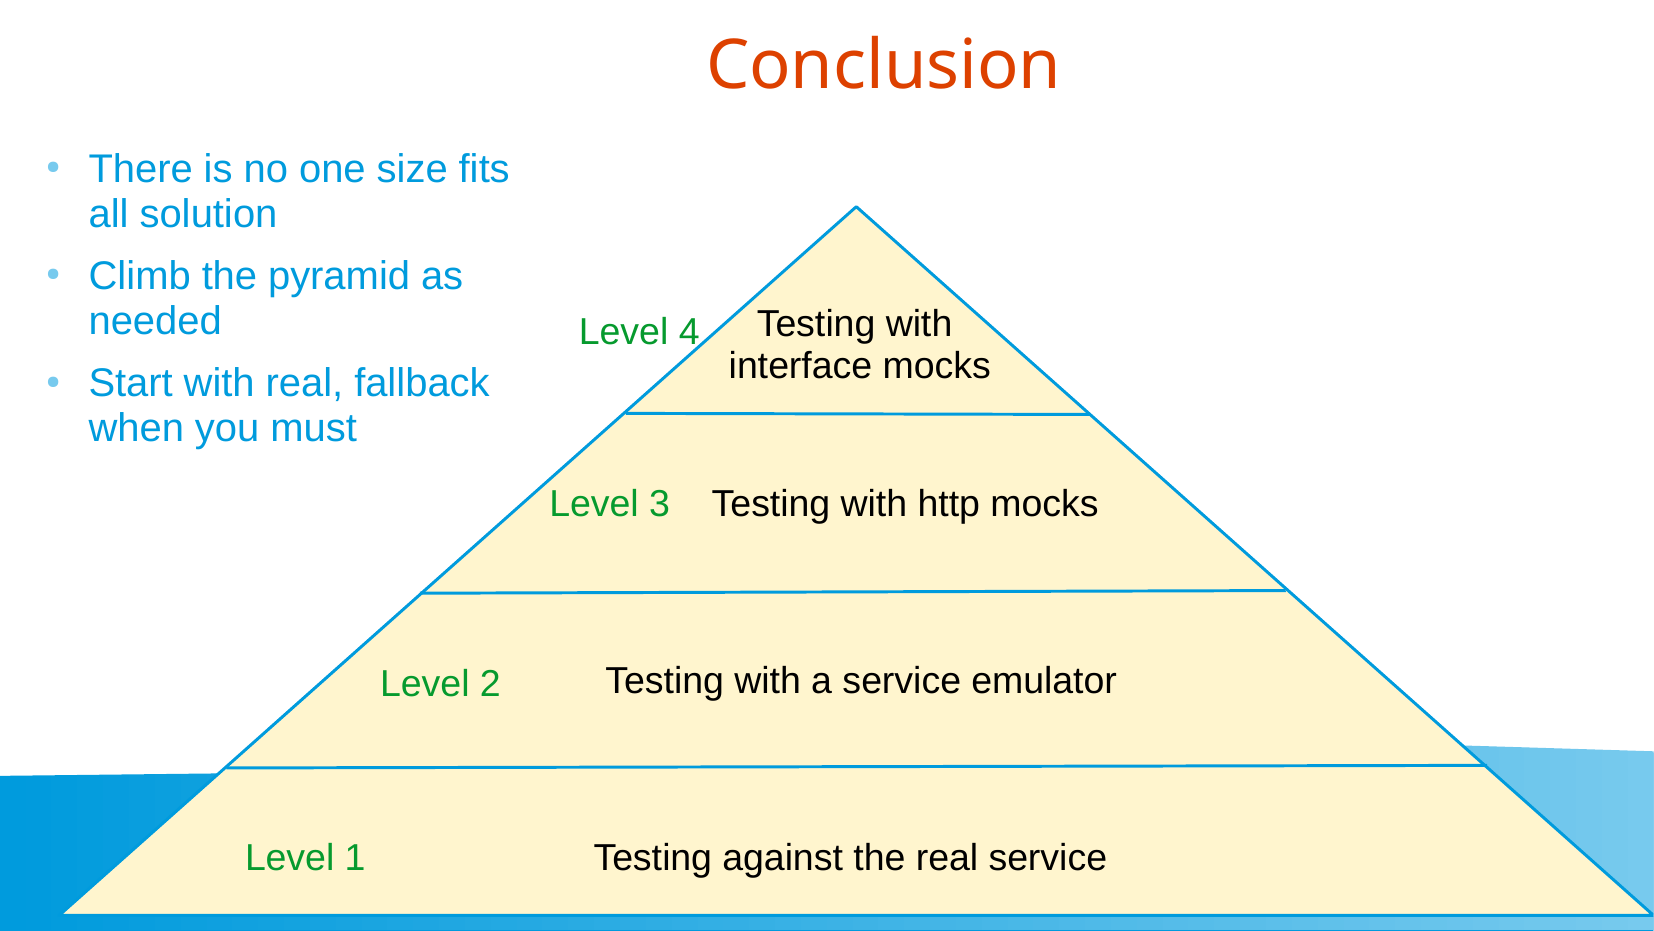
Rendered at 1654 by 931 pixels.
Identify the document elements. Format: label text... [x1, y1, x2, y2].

text_box [59, 767, 1654, 916]
text_box Level 1 [230, 829, 387, 886]
title Conclusion [145, 0, 1622, 151]
text_box Level 3 [534, 474, 691, 532]
text_box Level 2 [365, 655, 522, 713]
text_box Testing with interface mocks [708, 295, 1011, 395]
text_box Testing with http mocks [696, 474, 1121, 532]
text_box [626, 344, 1088, 412]
text_box Testing against the real service [578, 829, 1199, 886]
list There is no one size fits all solution Climb the pyramid as needed Start with real, fallback when you must [31, 146, 554, 454]
text_box Testing with a service emulator [590, 651, 1211, 709]
text_box Level 4 [564, 303, 721, 361]
text_box [756, 206, 956, 295]
text_box [227, 412, 1483, 766]
